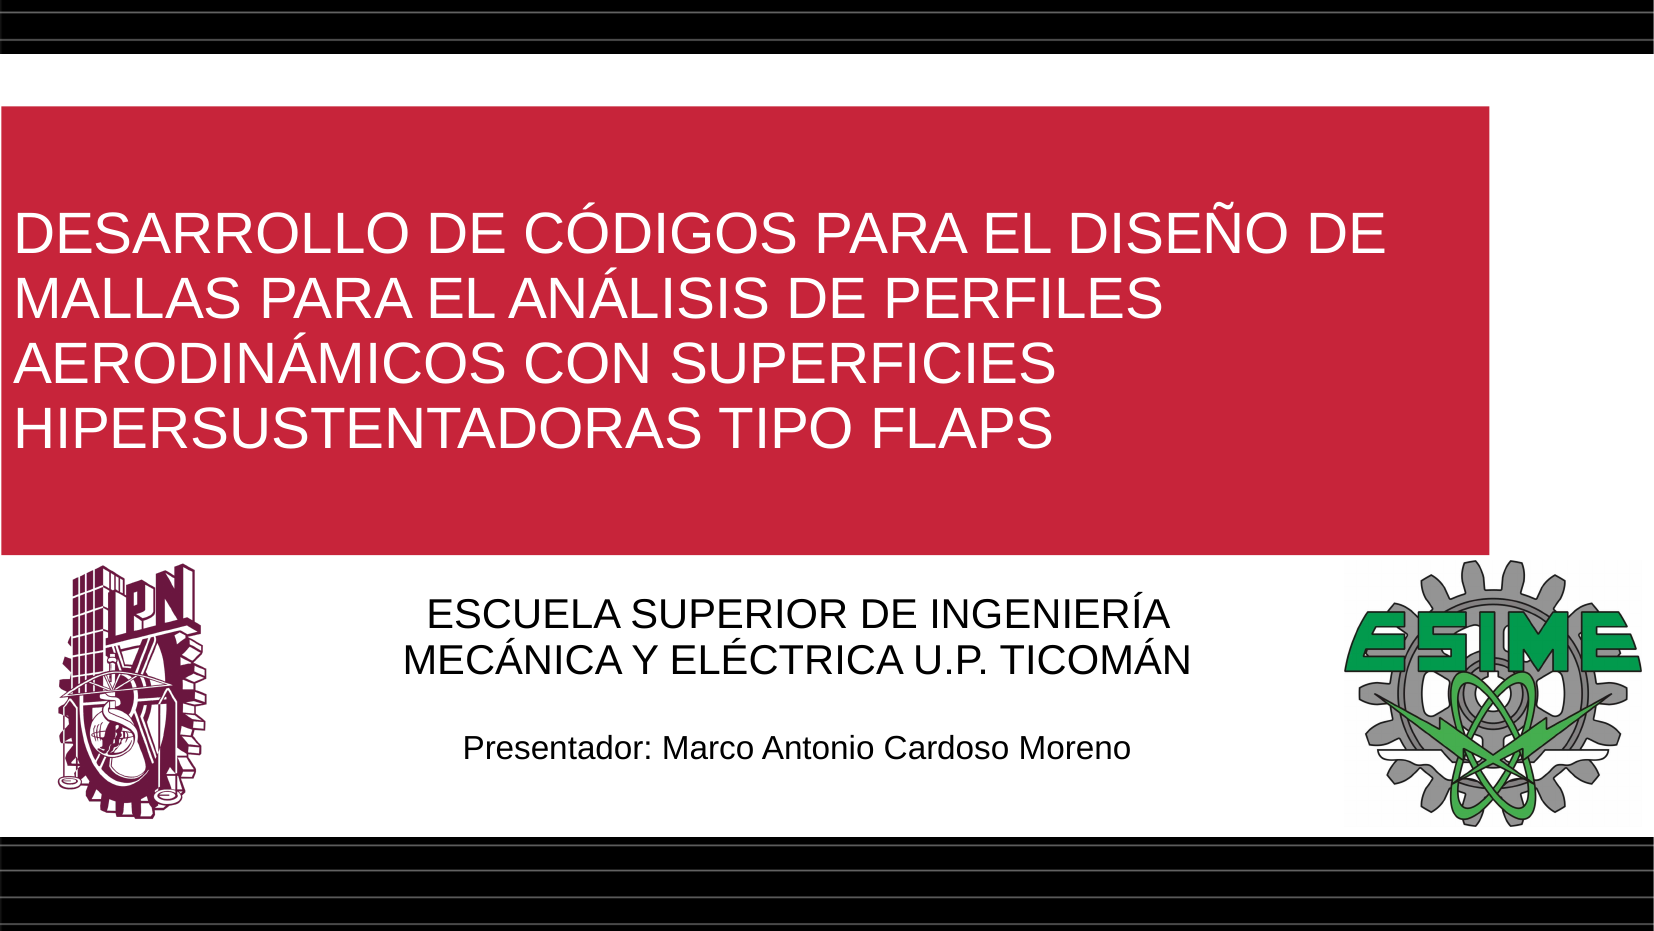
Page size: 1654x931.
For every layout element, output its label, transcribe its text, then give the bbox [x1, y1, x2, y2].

picture [0, 555, 324, 827]
picture [0, 837, 1654, 931]
subtitle ESCUELA SUPERIOR DE INGENIERÍA MECÁNICA Y ELÉCTRICA U.P. TICOMÁN Presentador: Marco Antonio Cardoso Moreno [366, 590, 1229, 804]
picture [0, 0, 1654, 54]
picture [1344, 560, 1642, 827]
title DESARROLLO DE CÓDIGOS PARA EL DISEÑO DE MALLAS PARA EL ANÁLISIS DE PERFILES AERODINÁMICOS CON SUPERFICIES HIPERSUSTENTADORAS TIPO FLAPS [1, 106, 1490, 556]
